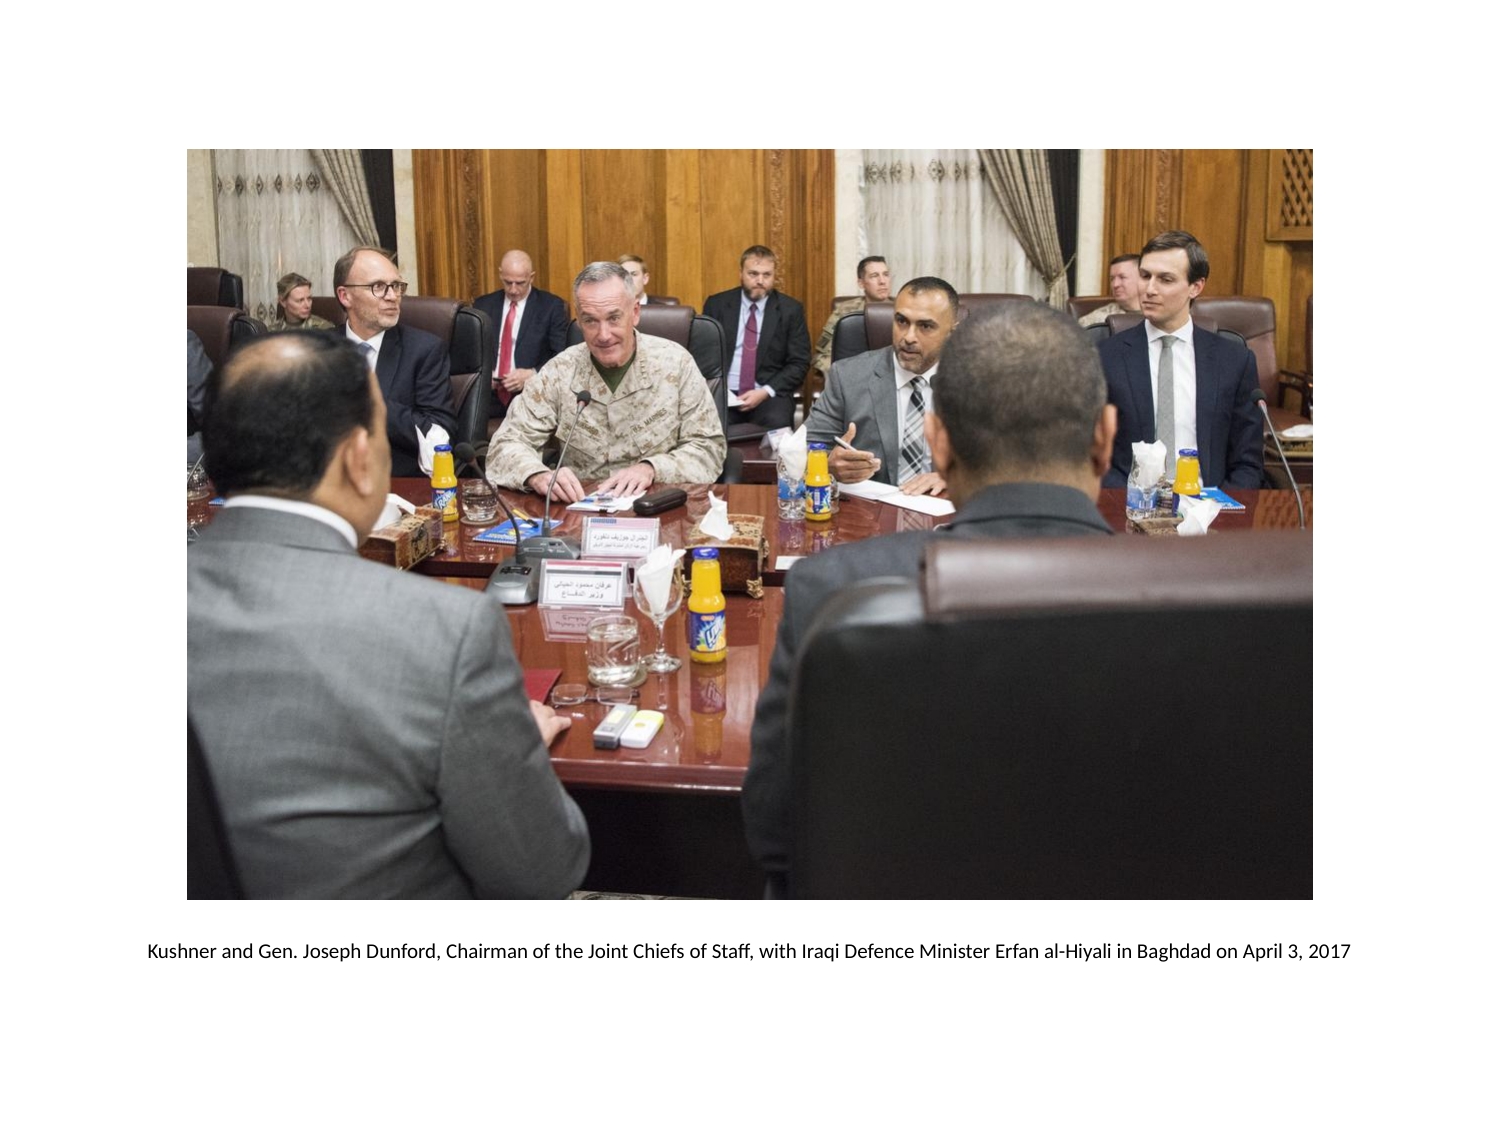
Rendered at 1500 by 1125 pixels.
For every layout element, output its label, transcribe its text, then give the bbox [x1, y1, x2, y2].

text_box Kushner and Gen. Joseph Dunford, Chairman of the Joint Chiefs of Staff, with Iraqi Defence Minister Erfan al-Hiyali in Baghdad on April 3, 2017 [132, 930, 1368, 971]
picture [187, 149, 1313, 900]
